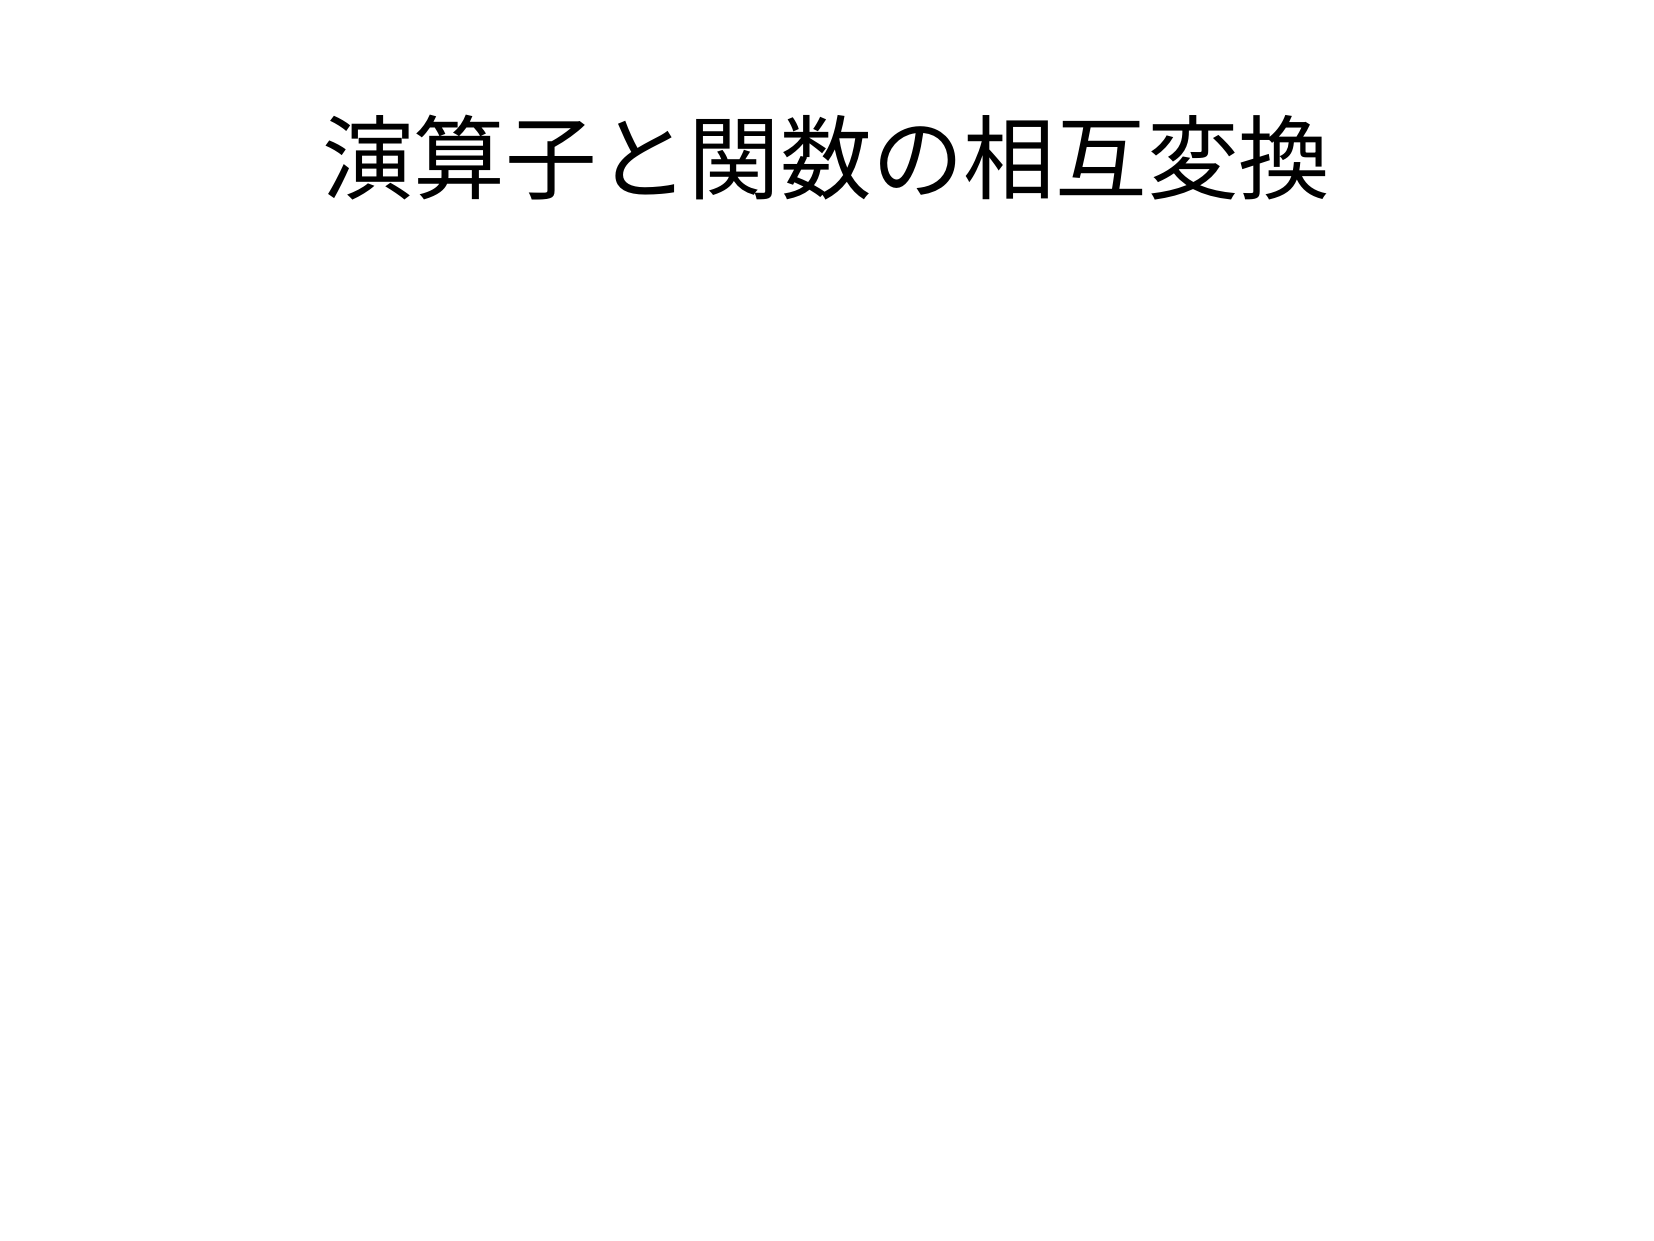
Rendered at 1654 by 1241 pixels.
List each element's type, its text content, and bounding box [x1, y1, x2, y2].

title 演算子と関数の相互変換 [82, 49, 1571, 257]
